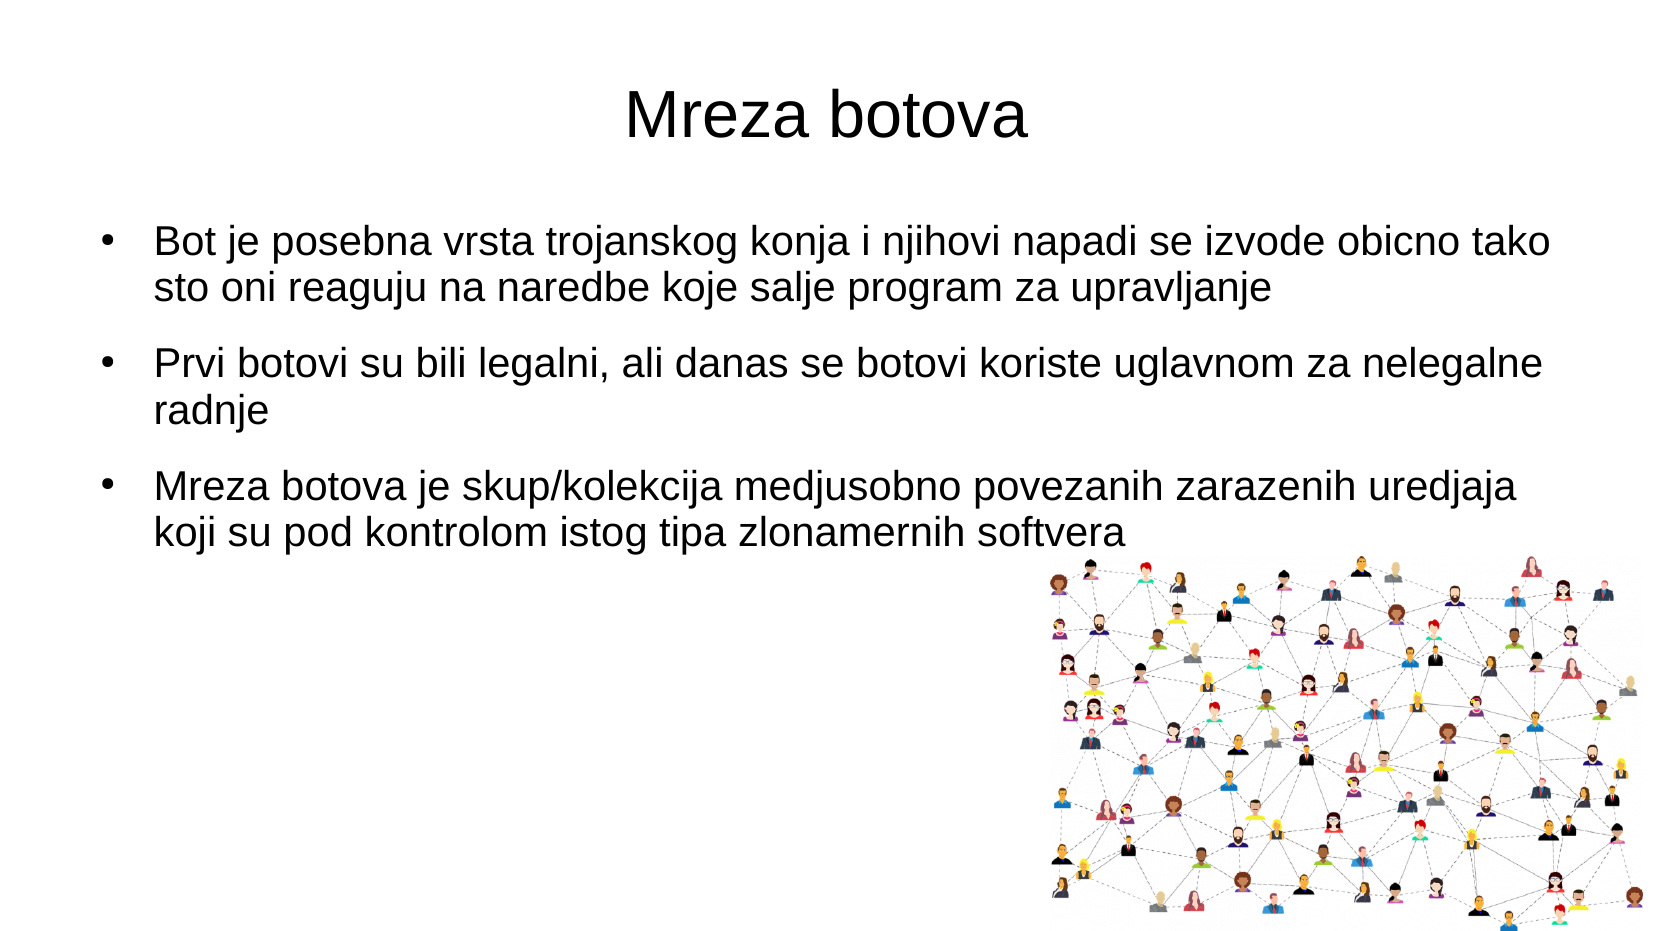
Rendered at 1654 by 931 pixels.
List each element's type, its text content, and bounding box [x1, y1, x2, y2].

title Mreza botova [82, 37, 1571, 193]
picture [1050, 556, 1643, 931]
list Bot je posebna vrsta trojanskog konja i njihovi napadi se izvode obicno tako sto oni reaguju na naredbe koje salje program za upravljanje Prvi botovi su bili legalni, ali danas se botovi koriste uglavnom za nelegalne radnje Mreza botova je skup/kolekcija medjusobno povezanih zarazenih uredjaja koji su pod kontrolom istog tipa zlonamernih softvera [82, 217, 1571, 758]
